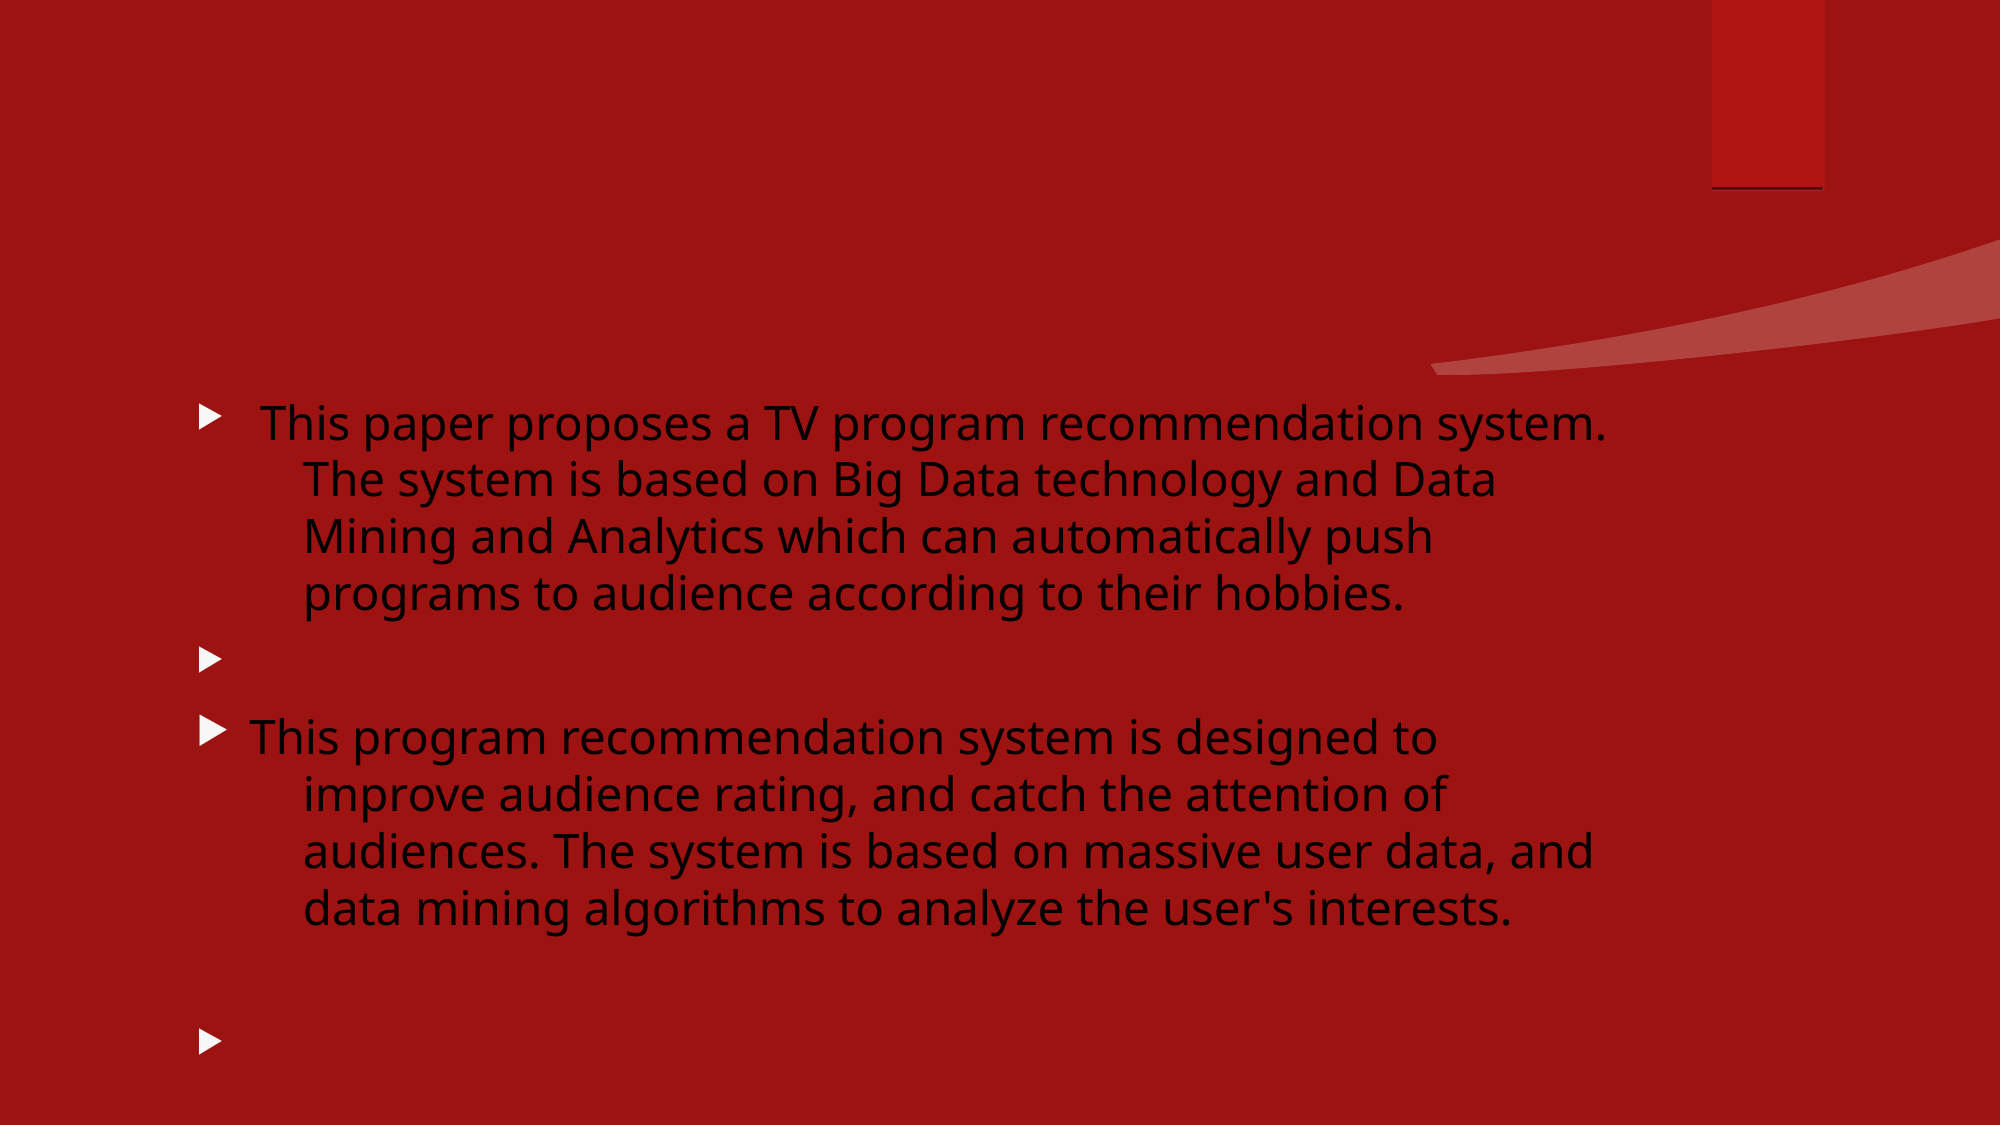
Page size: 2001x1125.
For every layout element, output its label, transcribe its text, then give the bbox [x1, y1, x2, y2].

text_box [0, 0, 2000, 1125]
list This paper proposes a TV program recommendation system. The system is based on Big Data technology and Data Mining and Analytics which can automatically push programs to audience according to their hobbies. This program recommendation system is designed to improve audience rating, and catch the attention of audiences. The system is based on massive user data, and data mining algorithms to analyze the user's interests. [181, 384, 1649, 1025]
